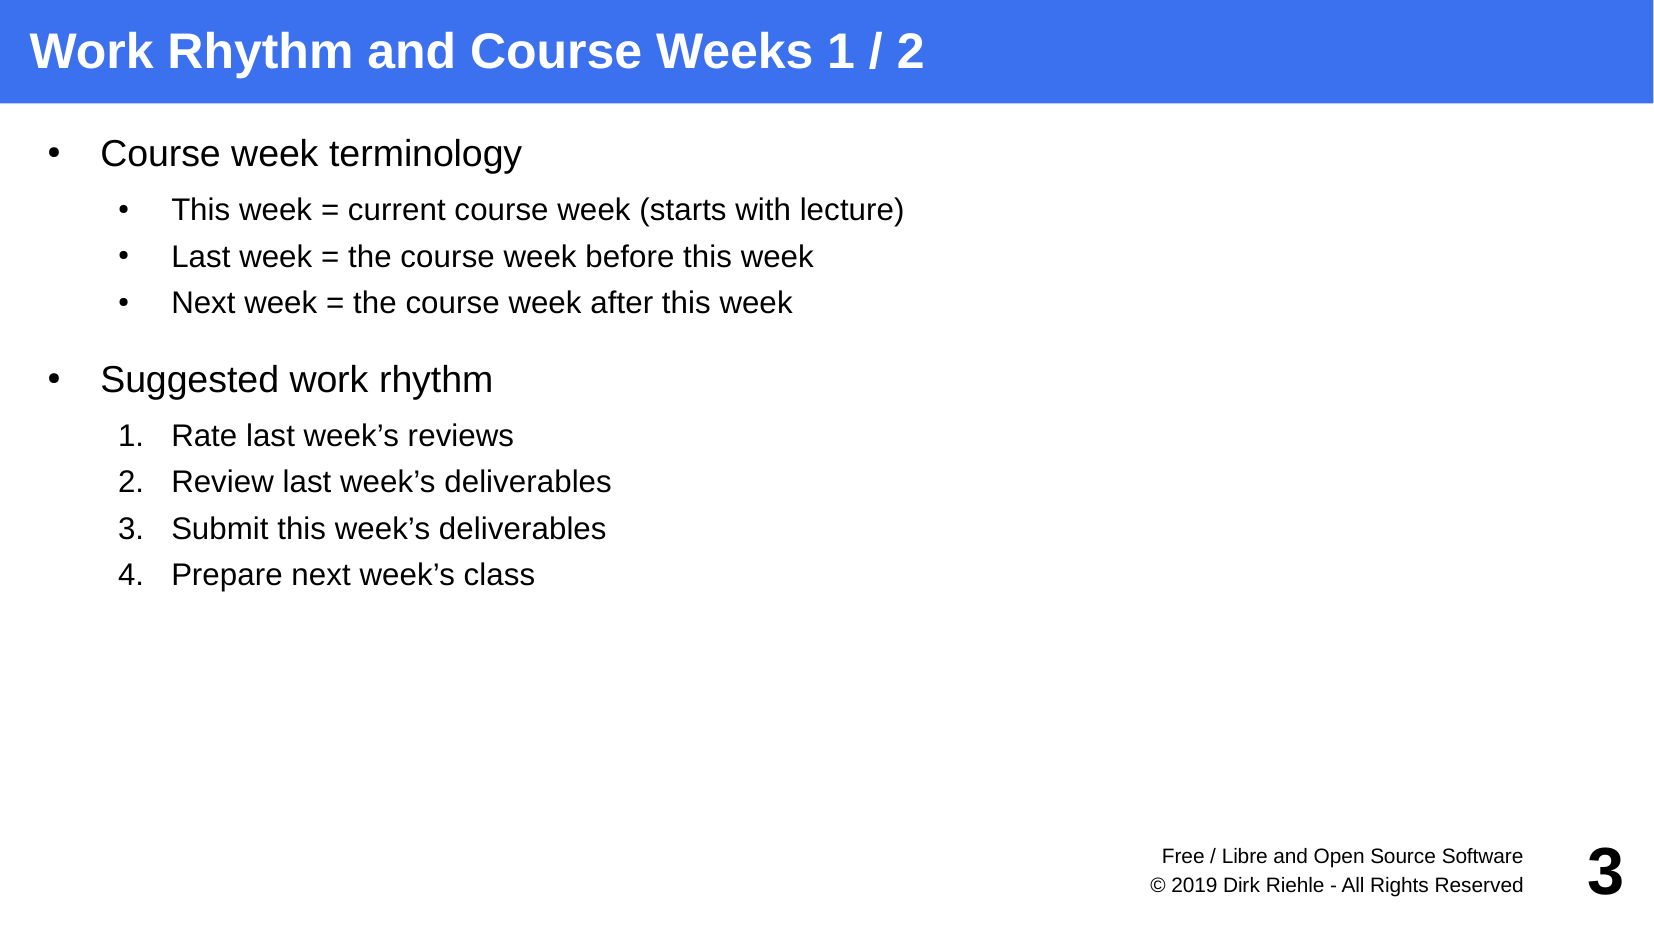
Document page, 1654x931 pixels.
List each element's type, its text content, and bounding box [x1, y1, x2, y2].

title Work Rhythm and Course Weeks 1 / 2 [0, 0, 1654, 104]
list Course week terminology This week = current course week (starts with lecture) Last week = the course week before this week Next week = the course week after this week Suggested work rhythm Rate last week’s reviews Review last week’s deliverables Submit this week’s deliverables Prepare next week’s class [29, 132, 1625, 813]
